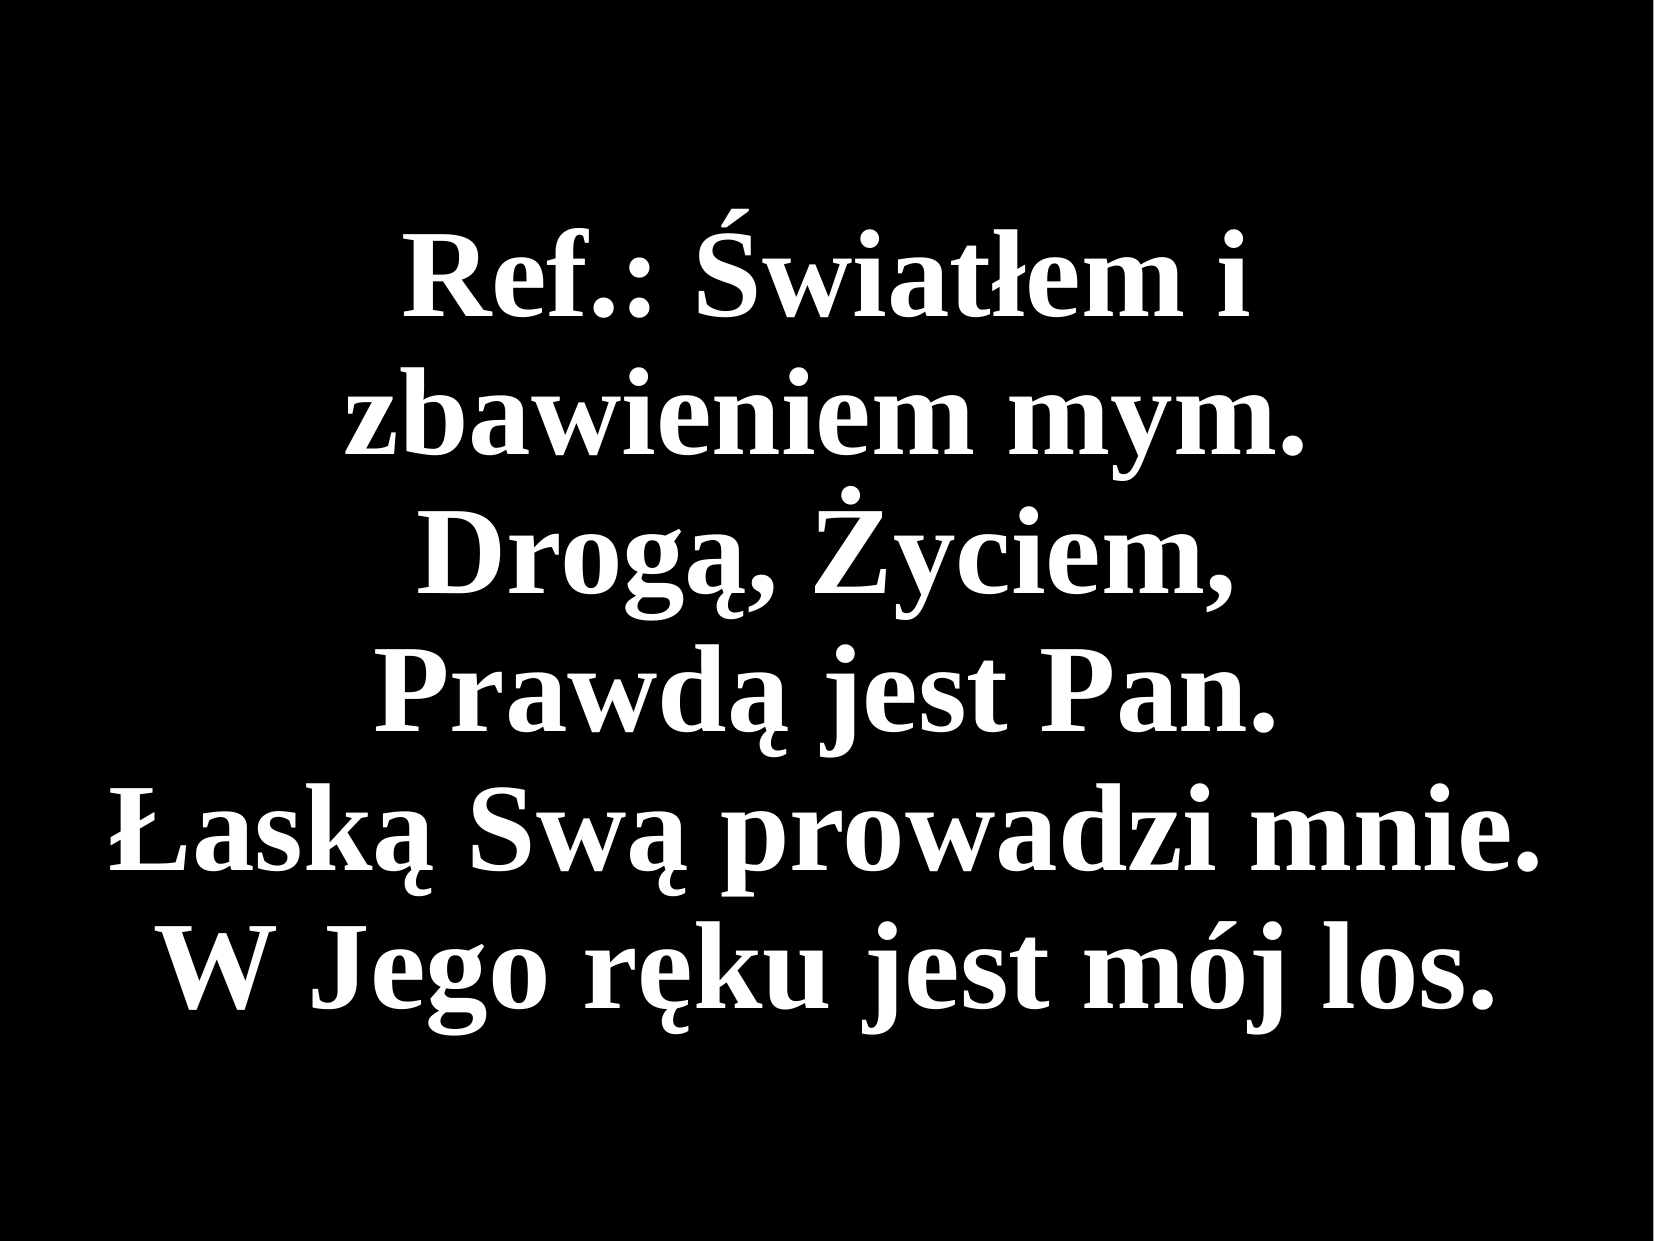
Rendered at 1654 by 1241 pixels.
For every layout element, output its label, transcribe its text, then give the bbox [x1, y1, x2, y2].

title Ref.: Światłem i zbawieniem mym. Drogą, Życiem, Prawdą jest Pan. Łaską Swą prowadzi mnie. W Jego ręku jest mój los. [0, 0, 1654, 1241]
